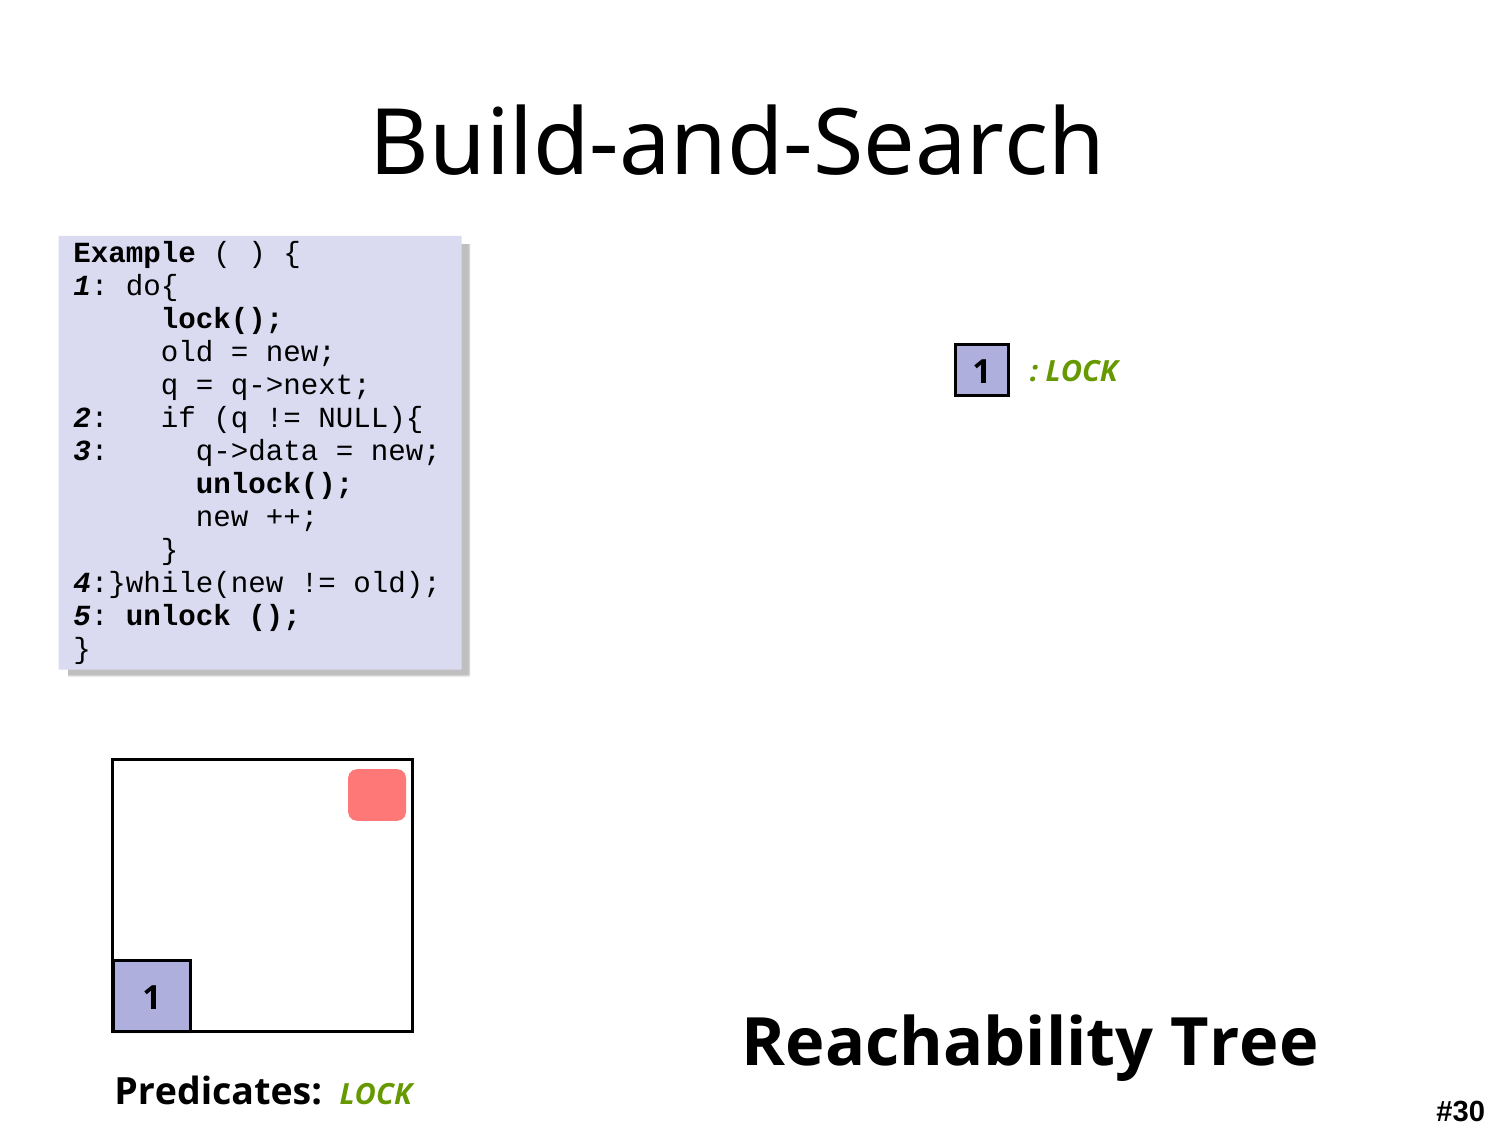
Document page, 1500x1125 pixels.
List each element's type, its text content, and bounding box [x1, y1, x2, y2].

text_box Predicates: LOCK [99, 1064, 425, 1121]
text_box 1 [113, 960, 191, 1032]
text_box 1 [955, 344, 1009, 396]
title Build-and-Search [24, 45, 1476, 233]
text_box Example ( ) { 1: do{ lock(); old = new; q = q->next; 2: if (q != NULL){ 3: q->data = new; unlock(); new ++; } 4:}while(new != old); 5: unlock (); } [58, 235, 462, 670]
text_box Reachability Tree [727, 999, 1334, 1088]
text_box : LOCK [1015, 348, 1163, 396]
text_box [348, 769, 407, 821]
text_box [114, 959, 192, 1030]
